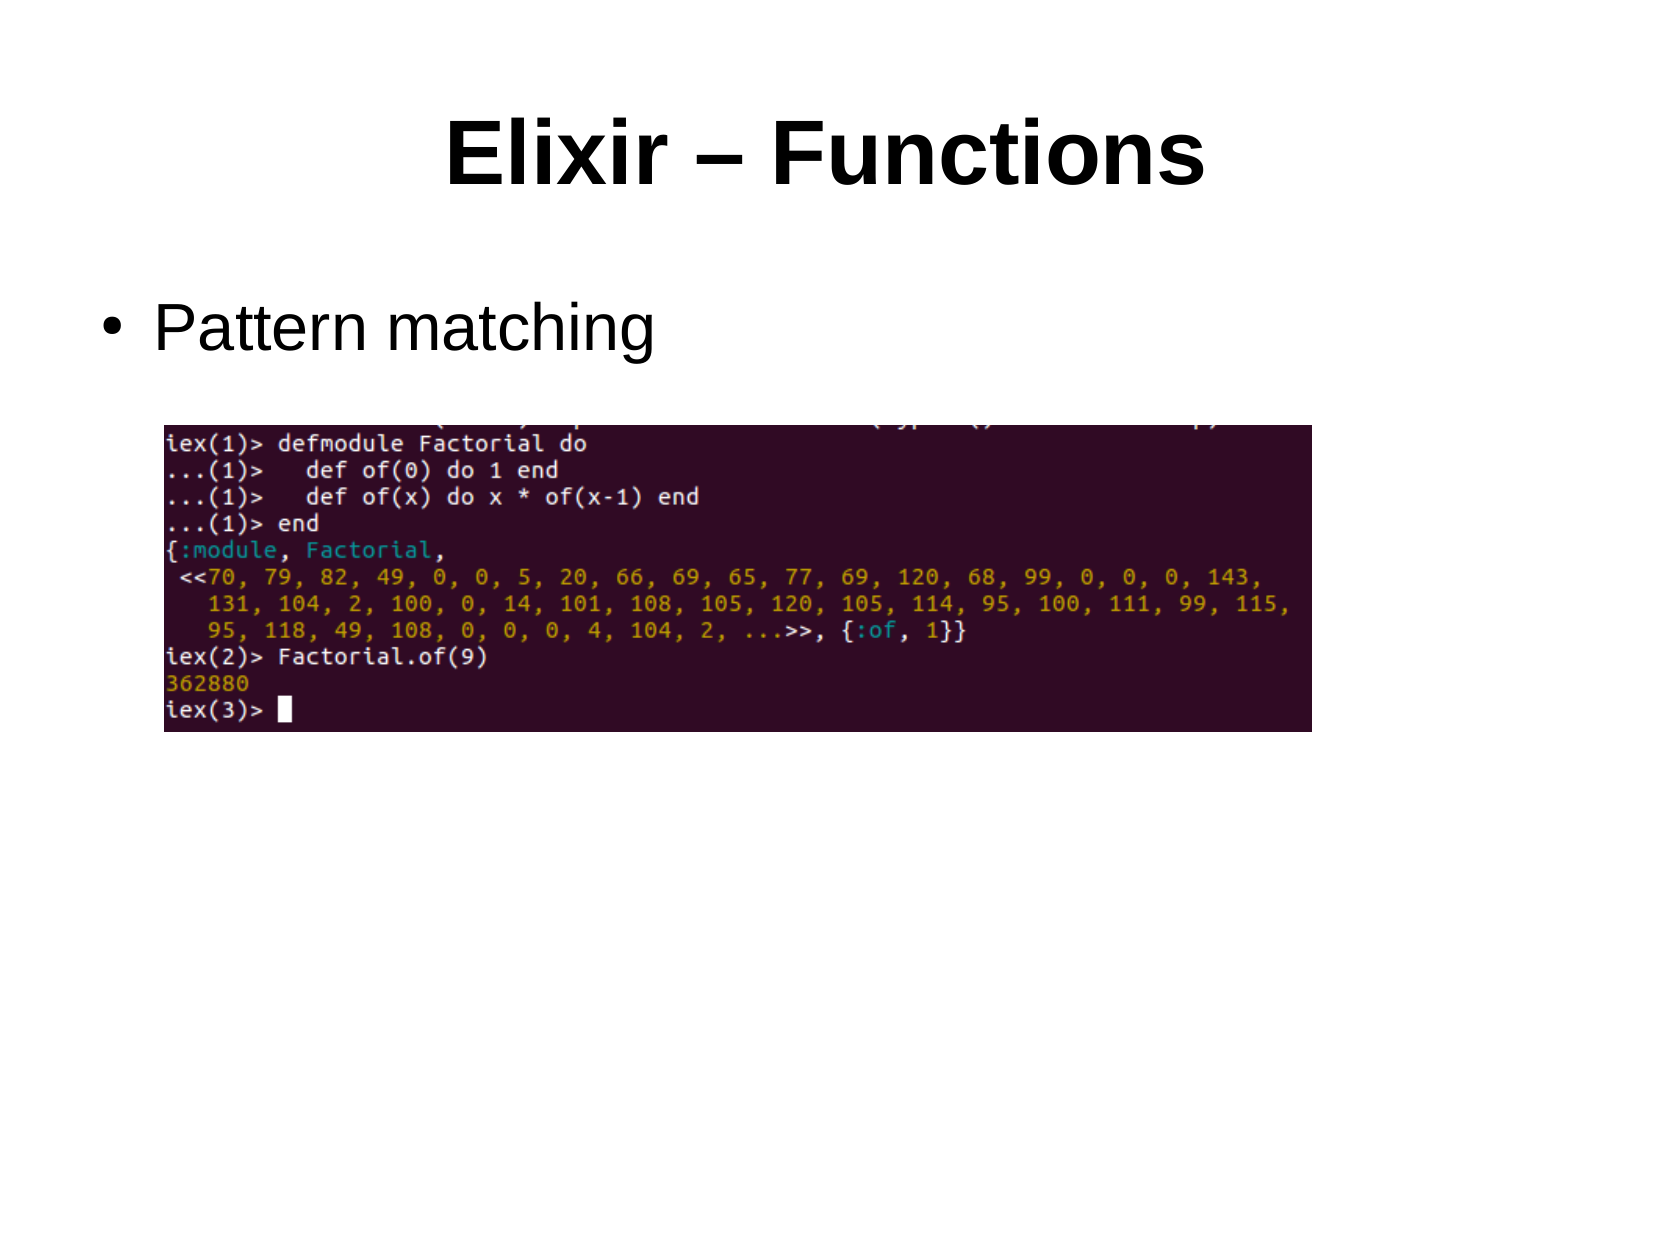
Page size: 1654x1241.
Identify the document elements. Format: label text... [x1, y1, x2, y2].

picture [164, 425, 1312, 732]
list Pattern matching [82, 290, 1571, 1010]
title Elixir – Functions [82, 49, 1571, 257]
